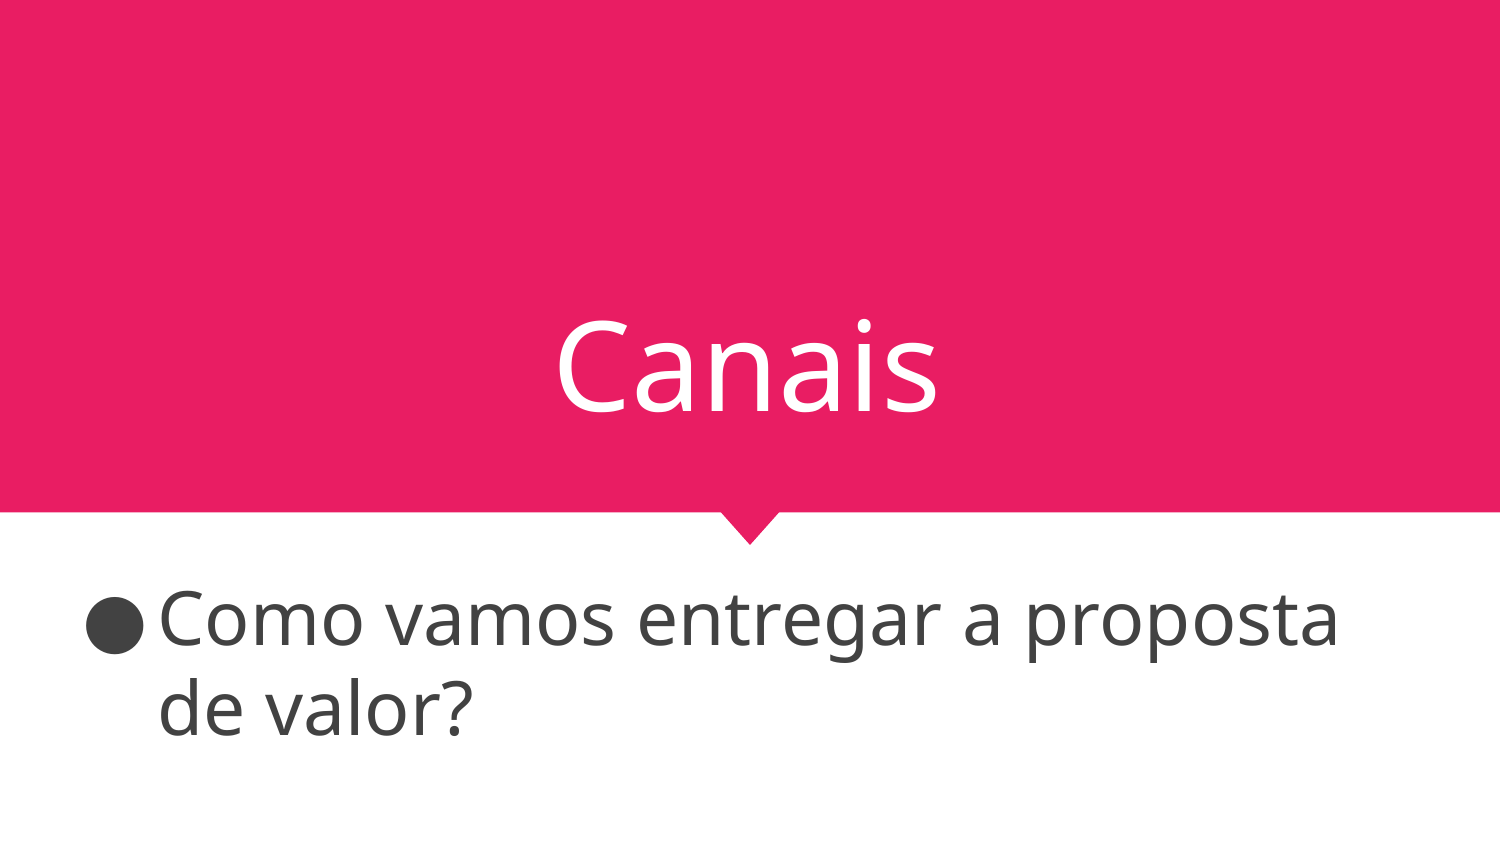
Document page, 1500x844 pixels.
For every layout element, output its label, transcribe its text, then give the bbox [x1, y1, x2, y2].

subtitle Como vamos entregar a proposta de valor? [67, 557, 1427, 765]
title Canais [67, 105, 1427, 452]
